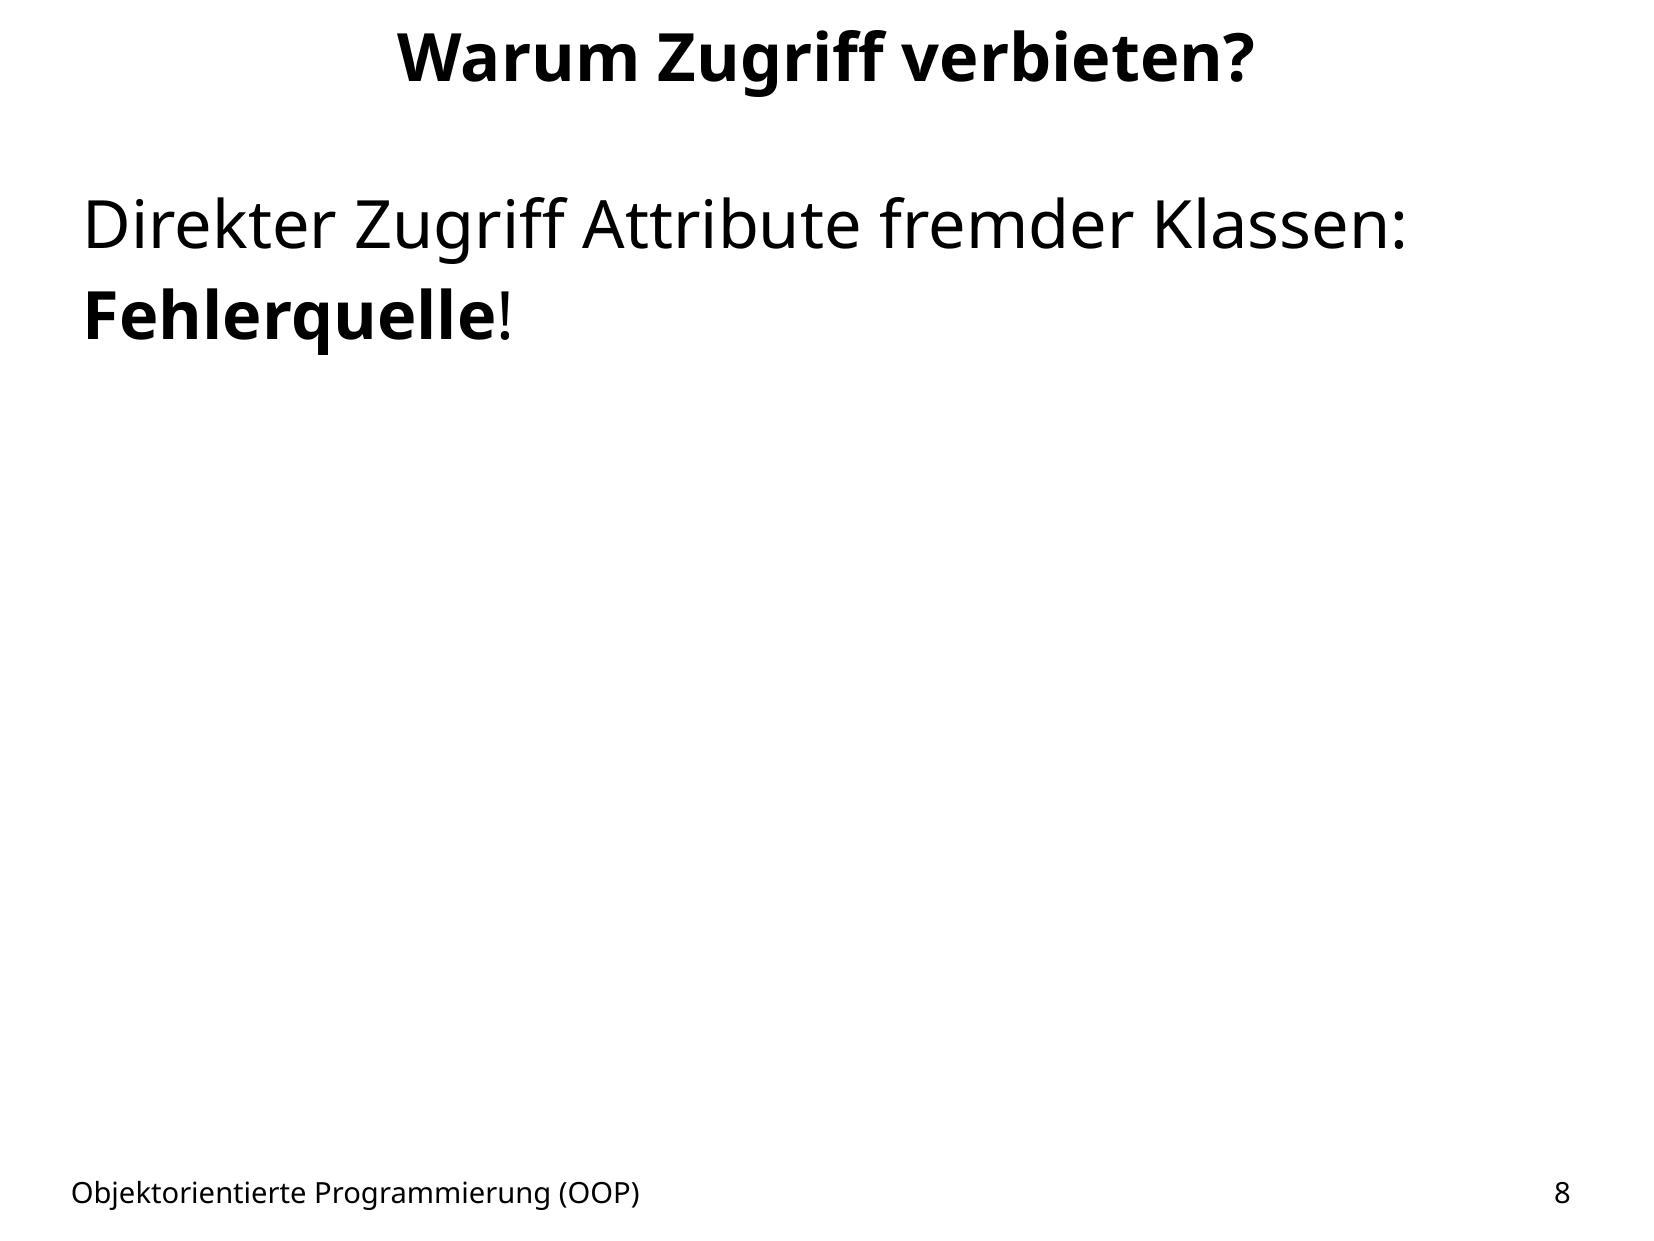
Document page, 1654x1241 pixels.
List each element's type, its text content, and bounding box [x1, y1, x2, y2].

title Warum Zugriff verbieten? [0, 5, 1654, 107]
list Direkter Zugriff Attribute fremder Klassen: Fehlerquelle! [82, 177, 1548, 1146]
